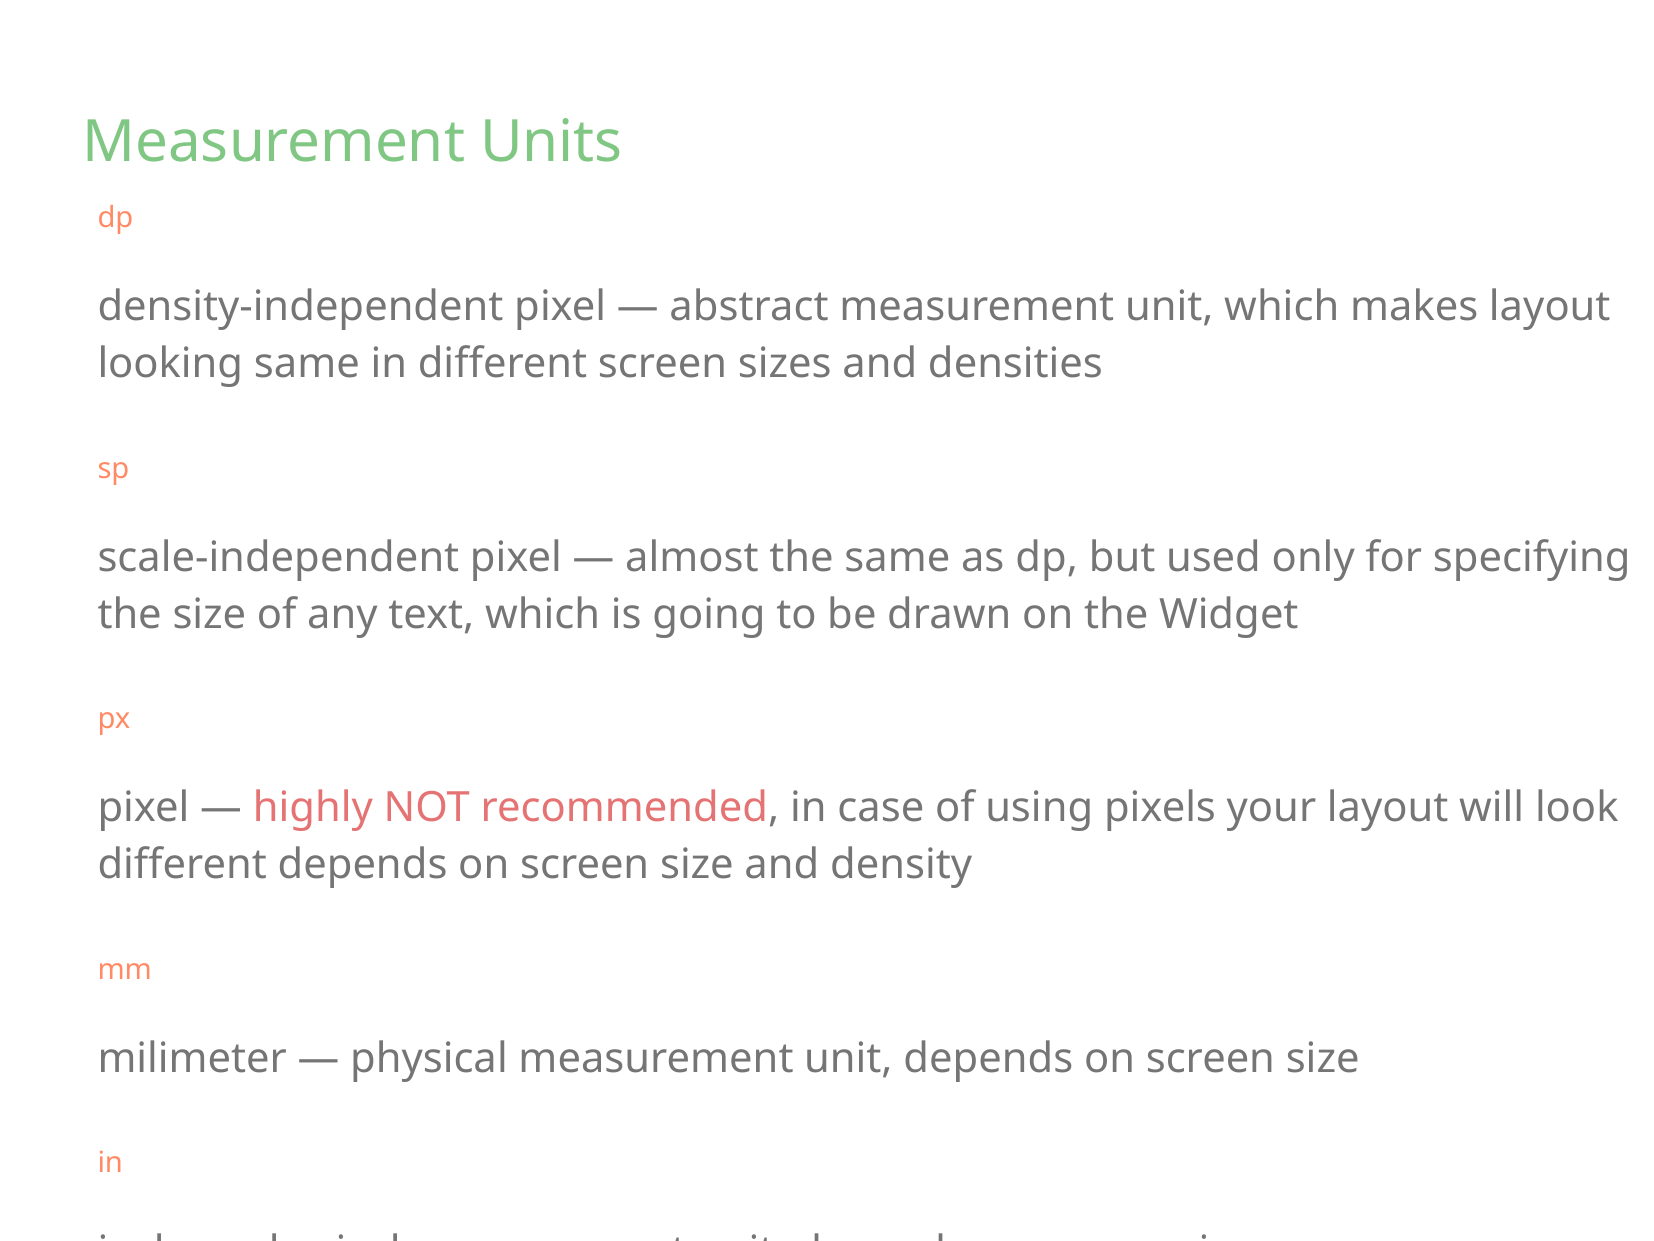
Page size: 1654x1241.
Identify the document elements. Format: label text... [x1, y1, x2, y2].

title Measurement Units [82, 35, 1571, 243]
text_box dp density-independent pixel — abstract measurement unit, which makes layout looking same in different screen sizes and densities sp scale-independent pixel — almost the same as dp, but used only for specifying the size of any text, which is going to be drawn on the Widget px pixel — highly NOT recommended, in case of using pixels your layout will look different depends on screen size and density mm milimeter — physical measurement unit, depends on screen size in inch — physical measurement unit, depends on screen size [82, 189, 1514, 1117]
